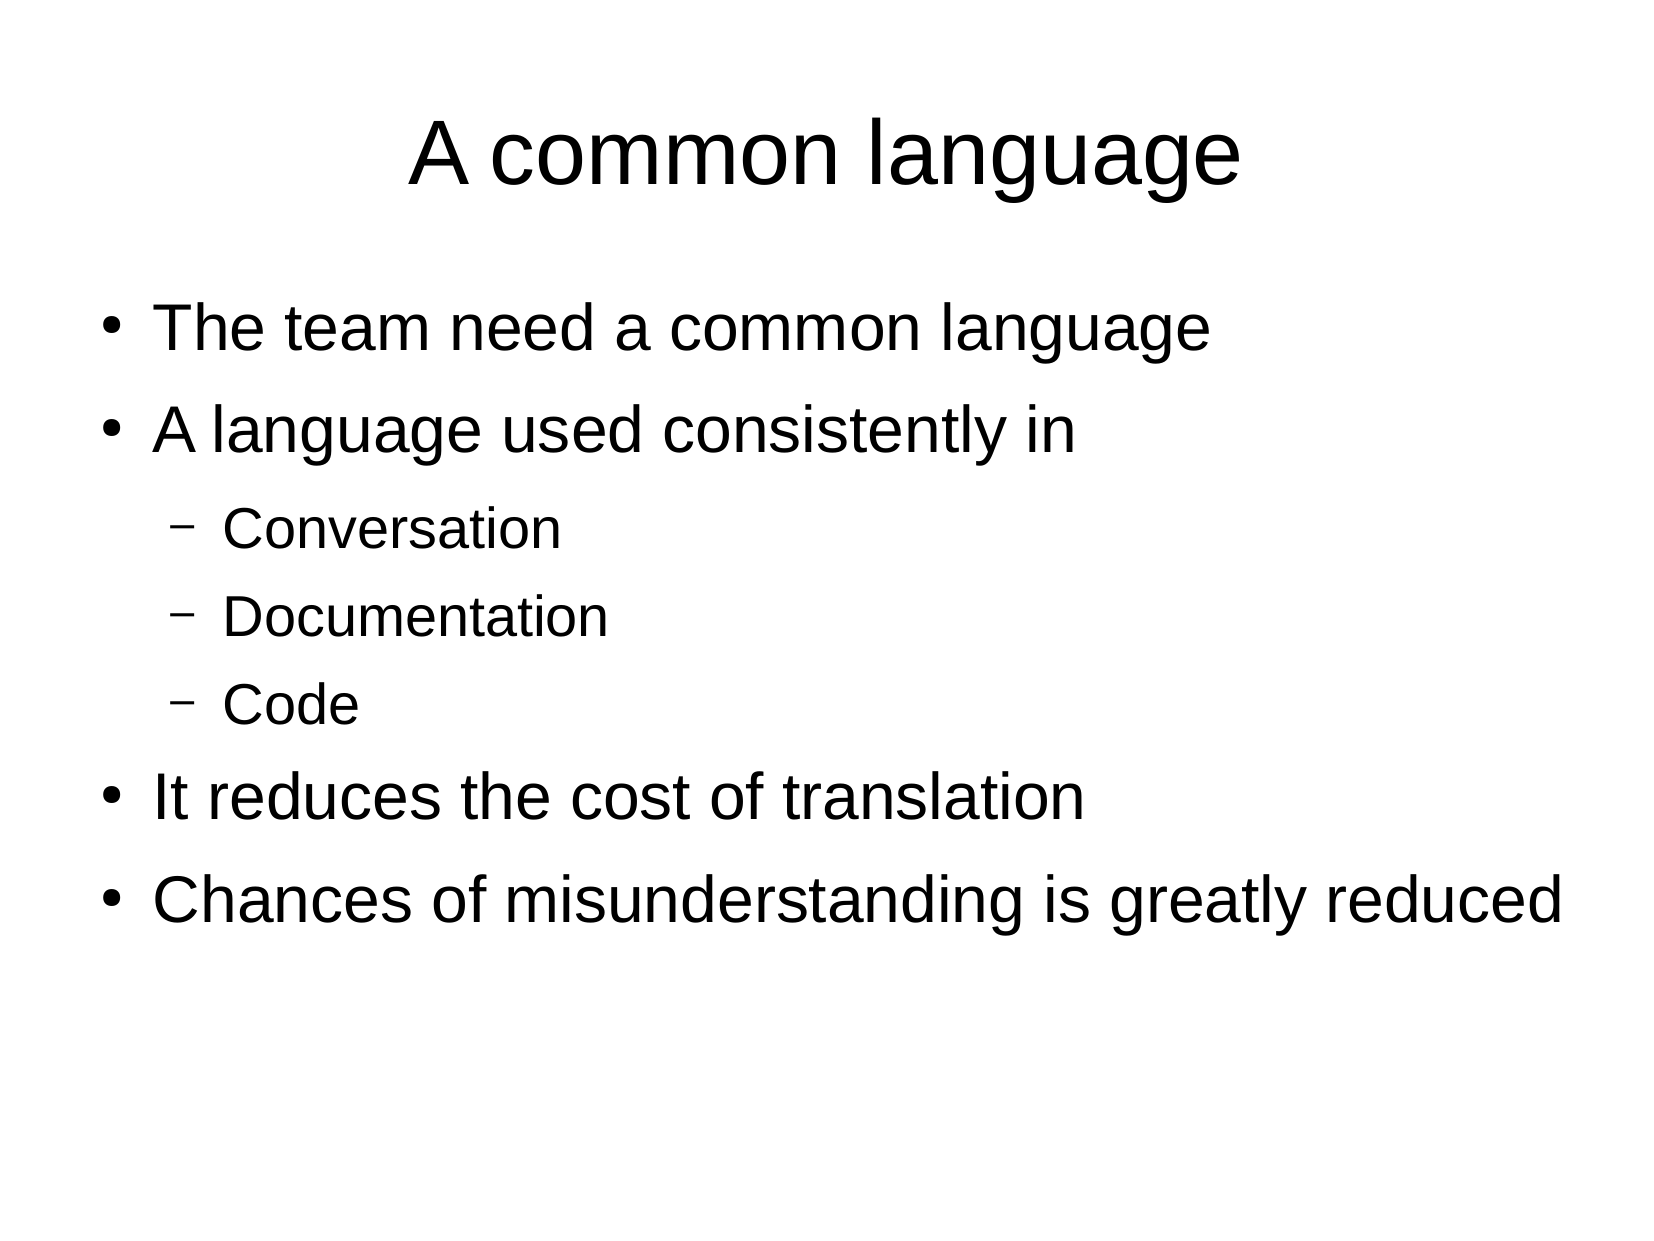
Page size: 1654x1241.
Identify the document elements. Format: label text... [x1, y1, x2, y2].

list The team need a common language A language used consistently in Conversation Documentation Code It reduces the cost of translation Chances of misunderstanding is greatly reduced [82, 290, 1571, 1010]
title A common language [82, 49, 1571, 257]
